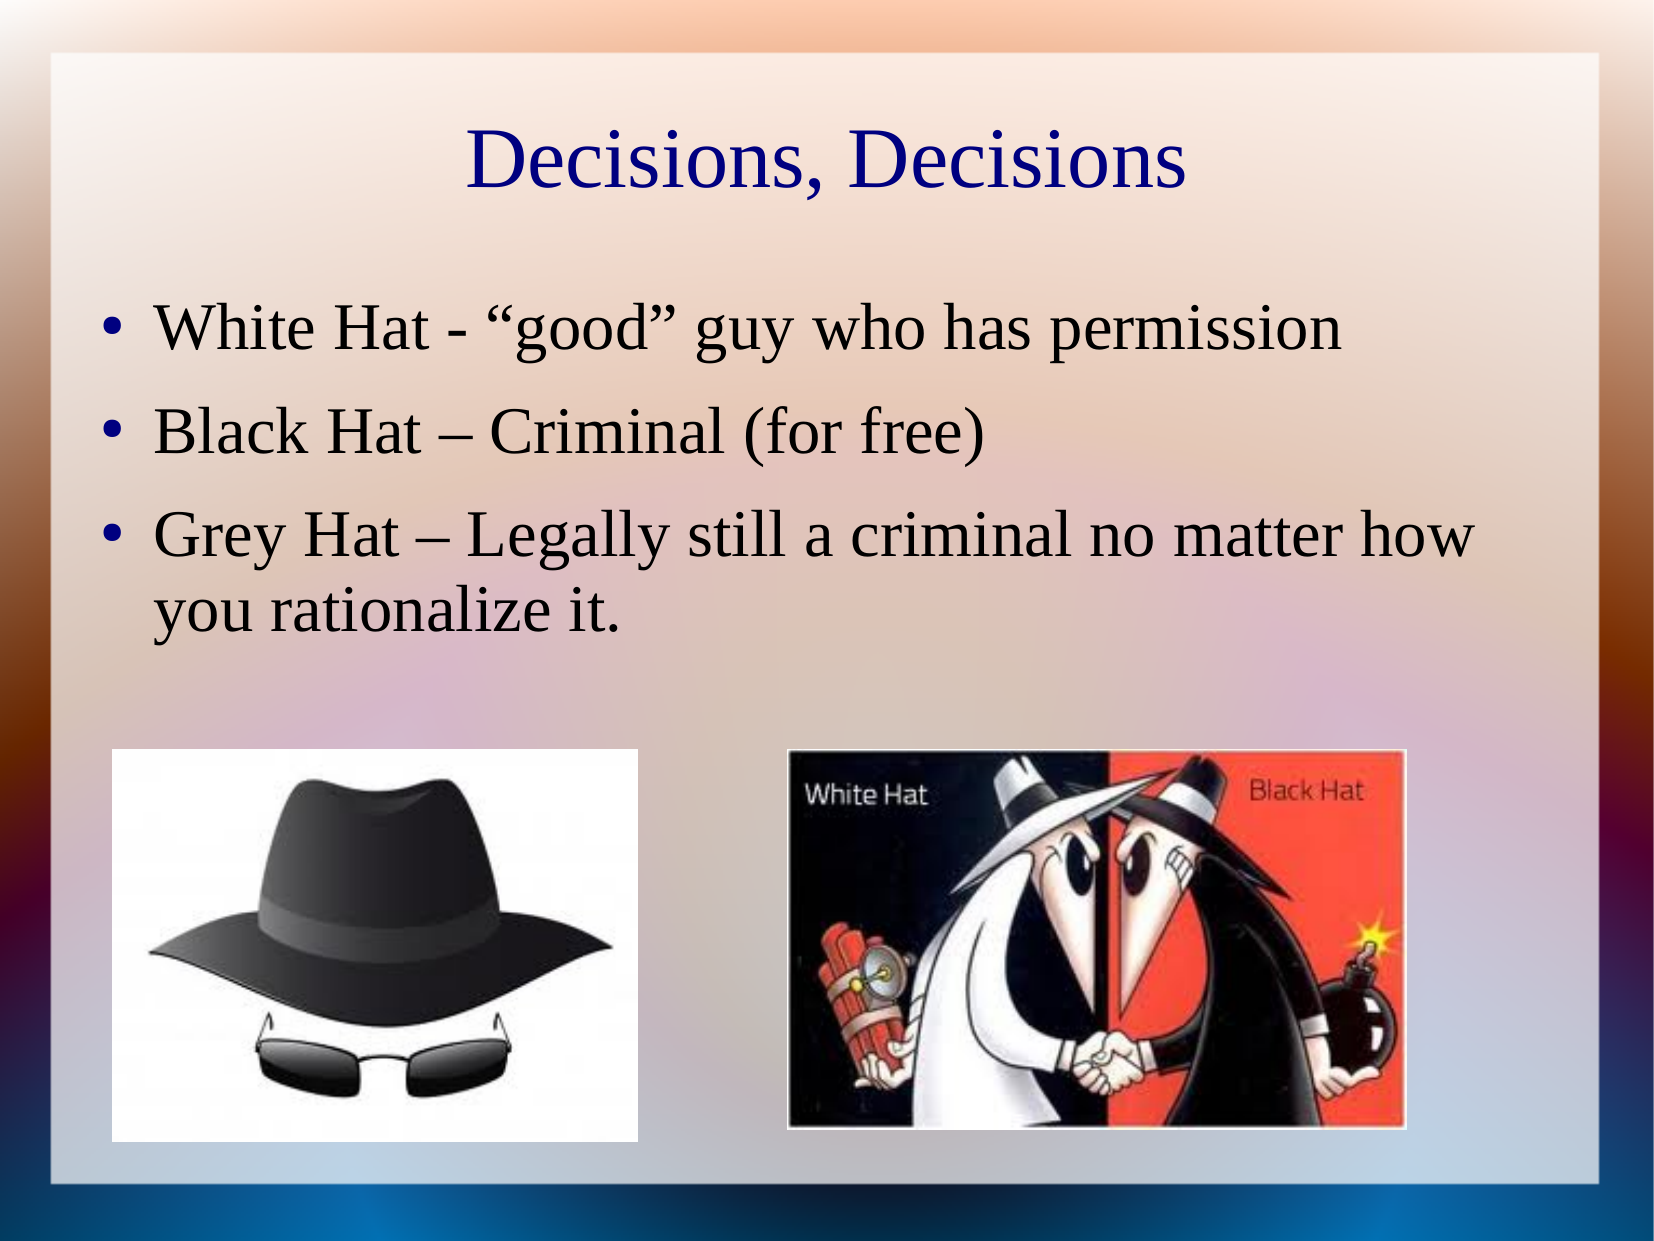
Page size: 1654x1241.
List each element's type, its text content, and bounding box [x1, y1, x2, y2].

title Decisions, Decisions [82, 55, 1571, 263]
picture [0, 0, 1654, 1241]
list White Hat - “good” guy who has permission Black Hat – Criminal (for free) Grey Hat – Legally still a criminal no matter how you rationalize it. [82, 290, 1571, 1072]
